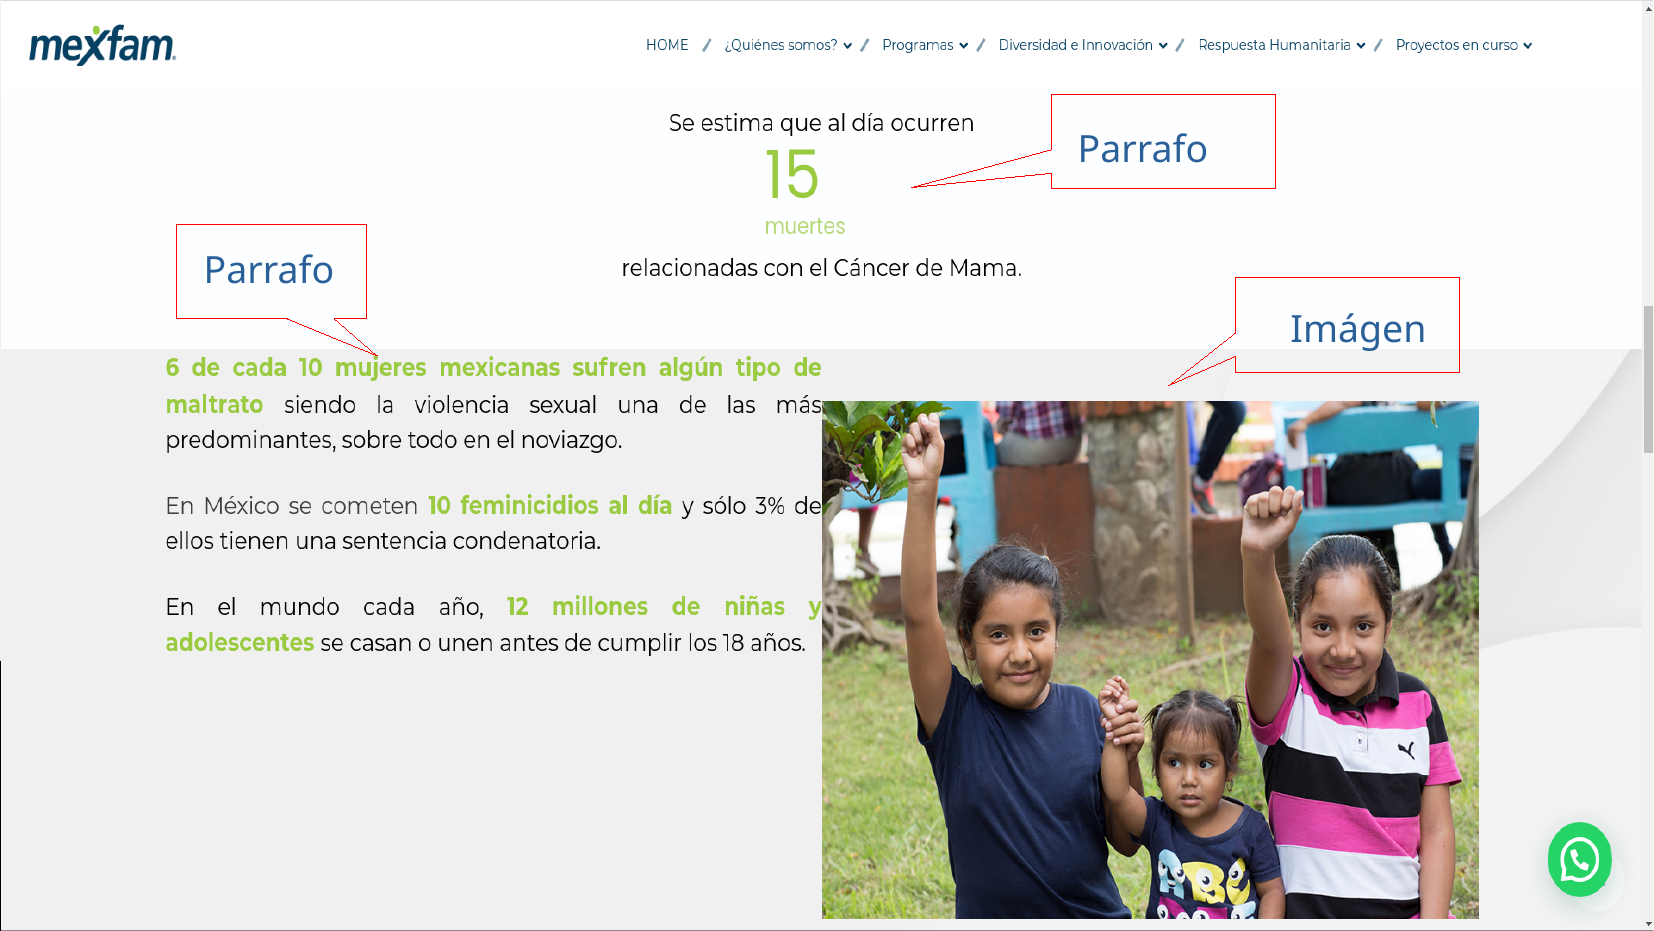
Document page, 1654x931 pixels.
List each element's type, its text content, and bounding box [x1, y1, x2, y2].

text_box Parrafo [1062, 115, 1252, 178]
text_box Imágen [1460, 295, 1465, 357]
text_box Imágen [1275, 295, 1459, 357]
text_box Parrafo [188, 236, 366, 298]
text_box Parrafo [367, 236, 378, 298]
picture [0, 0, 1654, 931]
